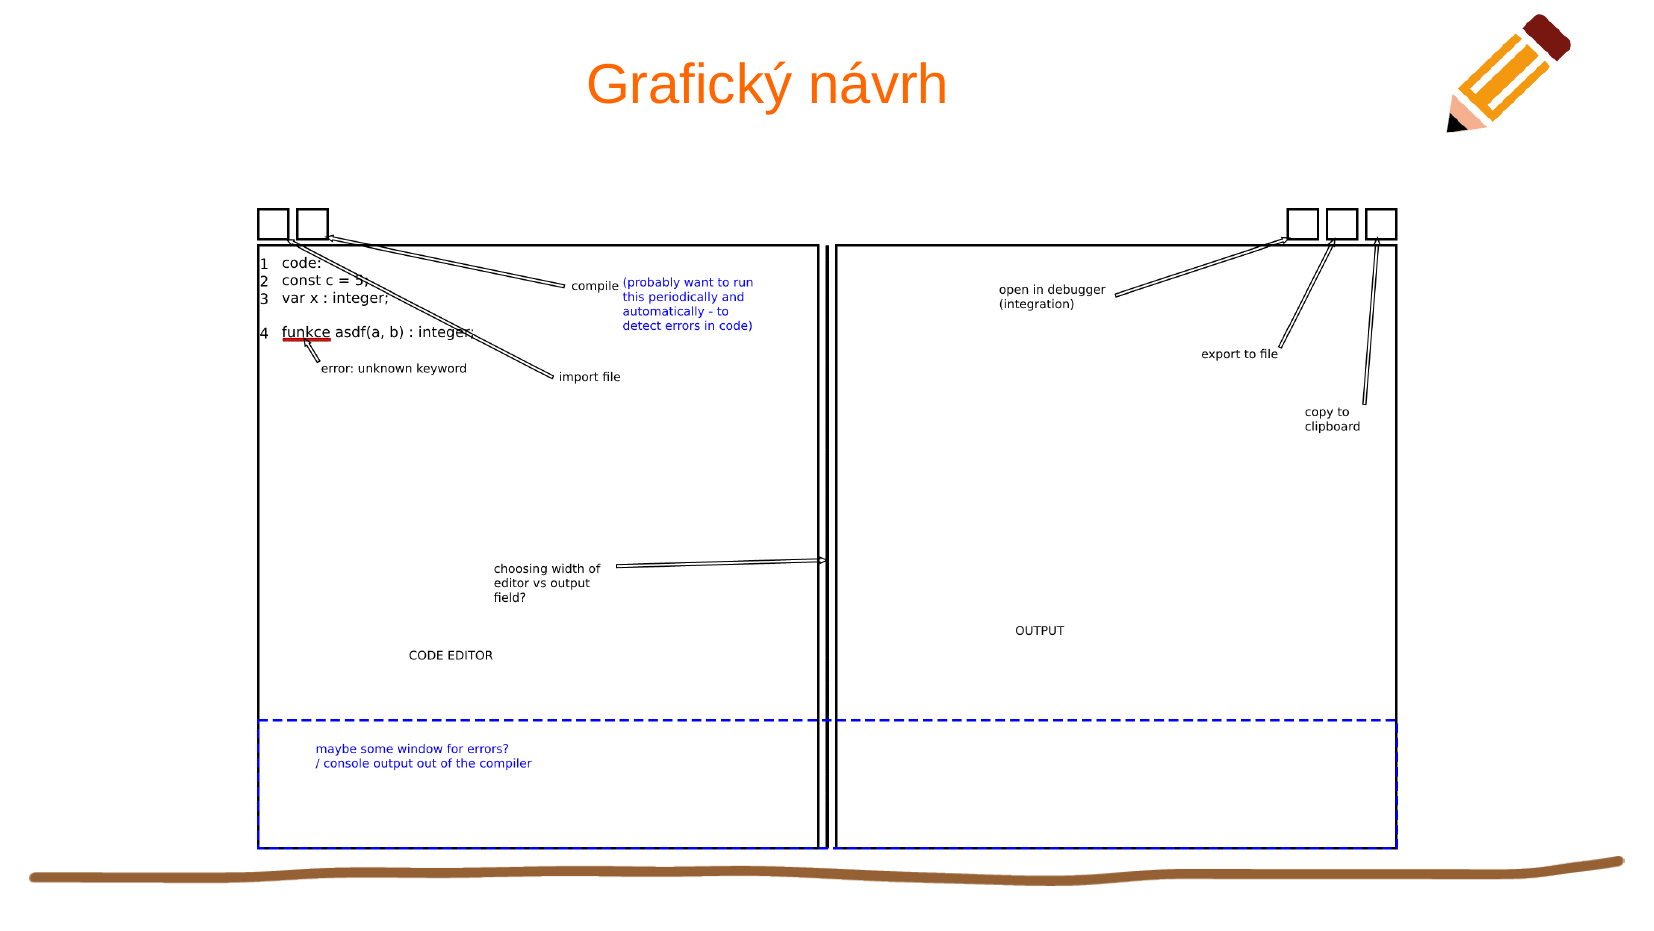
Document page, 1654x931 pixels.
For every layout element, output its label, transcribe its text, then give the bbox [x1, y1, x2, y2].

title Grafický návrh [88, 29, 1447, 133]
picture [1446, 14, 1571, 133]
picture [29, 206, 1625, 886]
